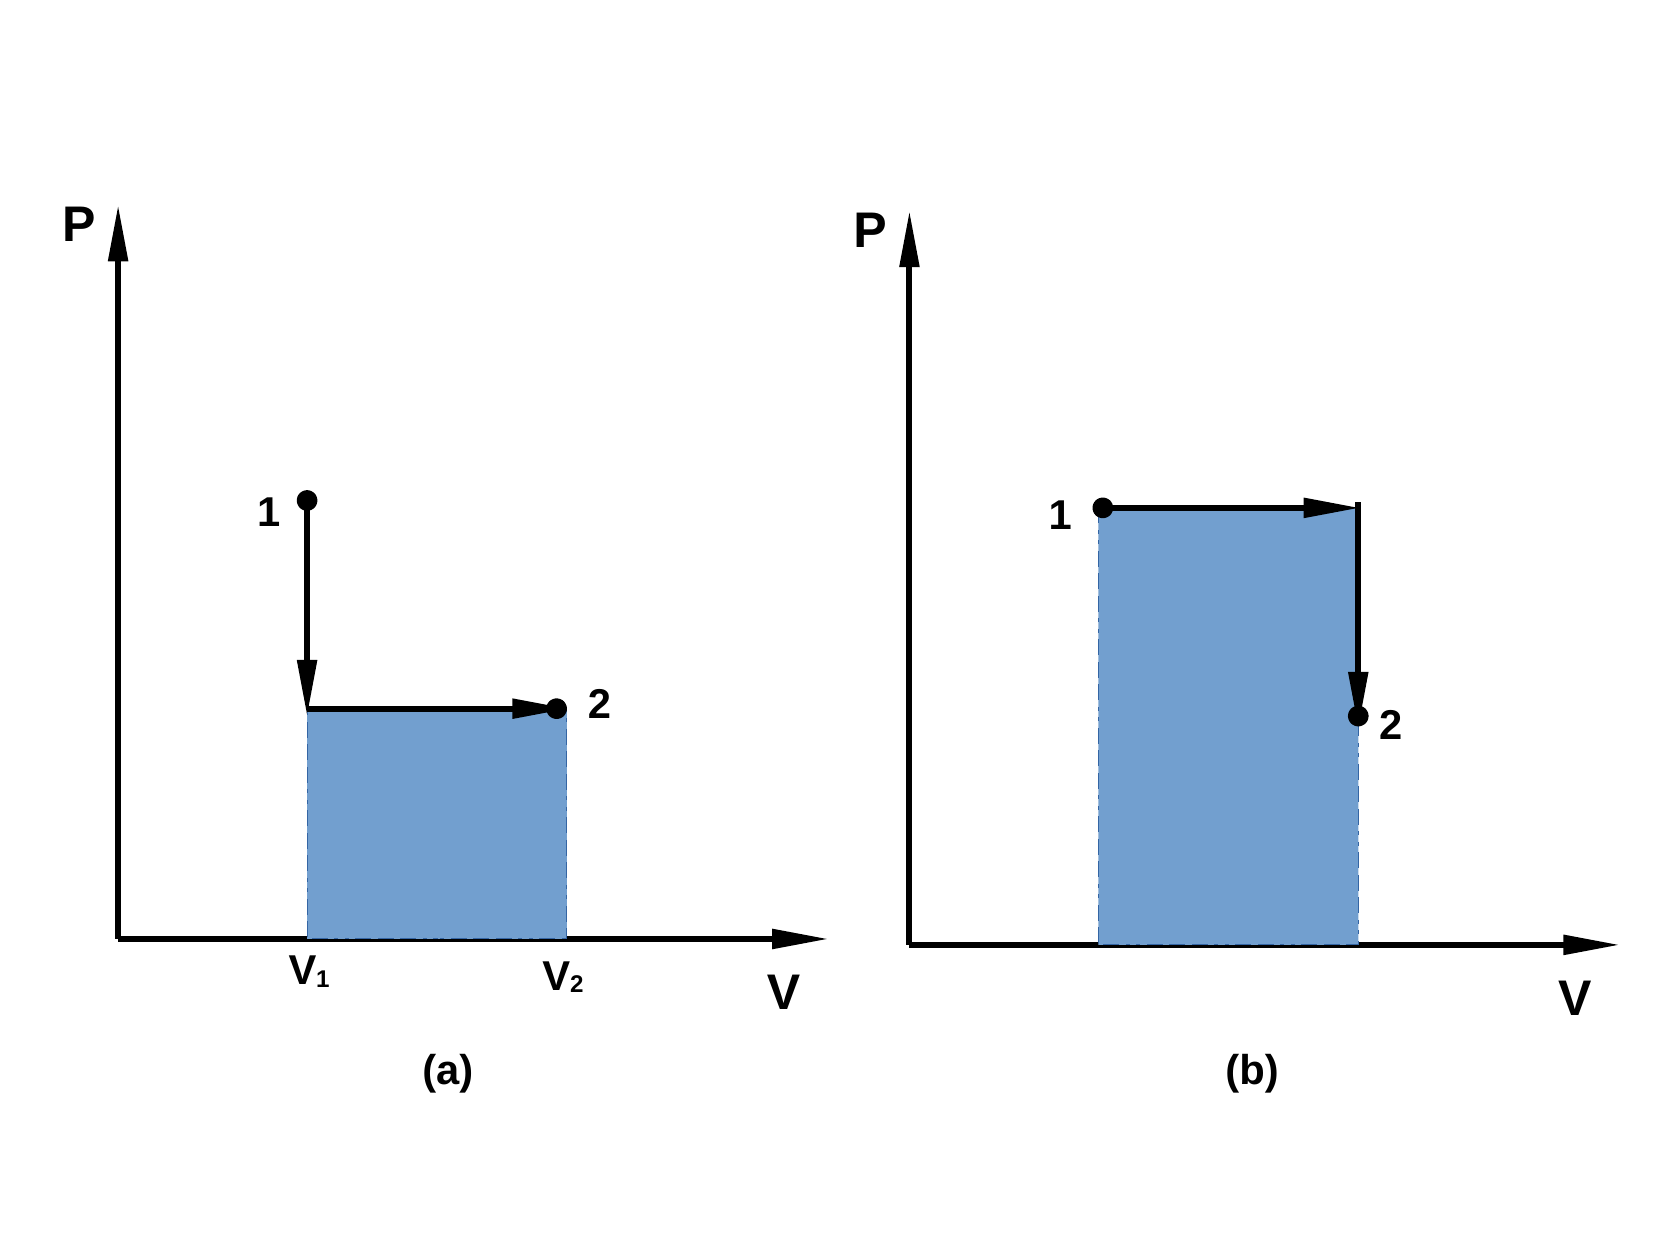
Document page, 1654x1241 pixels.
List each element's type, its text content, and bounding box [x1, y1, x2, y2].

text_box 1 [242, 481, 296, 544]
text_box V [1543, 962, 1607, 1034]
text_box [307, 712, 567, 939]
text_box P [838, 194, 902, 266]
text_box [1098, 509, 1359, 945]
text_box 2 [1364, 694, 1418, 756]
text_box P [47, 188, 111, 261]
text_box V1 [273, 938, 345, 1015]
text_box 1 [1033, 484, 1087, 547]
text_box (b) [1210, 1039, 1294, 1102]
text_box V2 [527, 944, 599, 1021]
text_box 2 [573, 673, 626, 736]
text_box (a) [407, 1039, 489, 1102]
text_box V [752, 956, 815, 1028]
